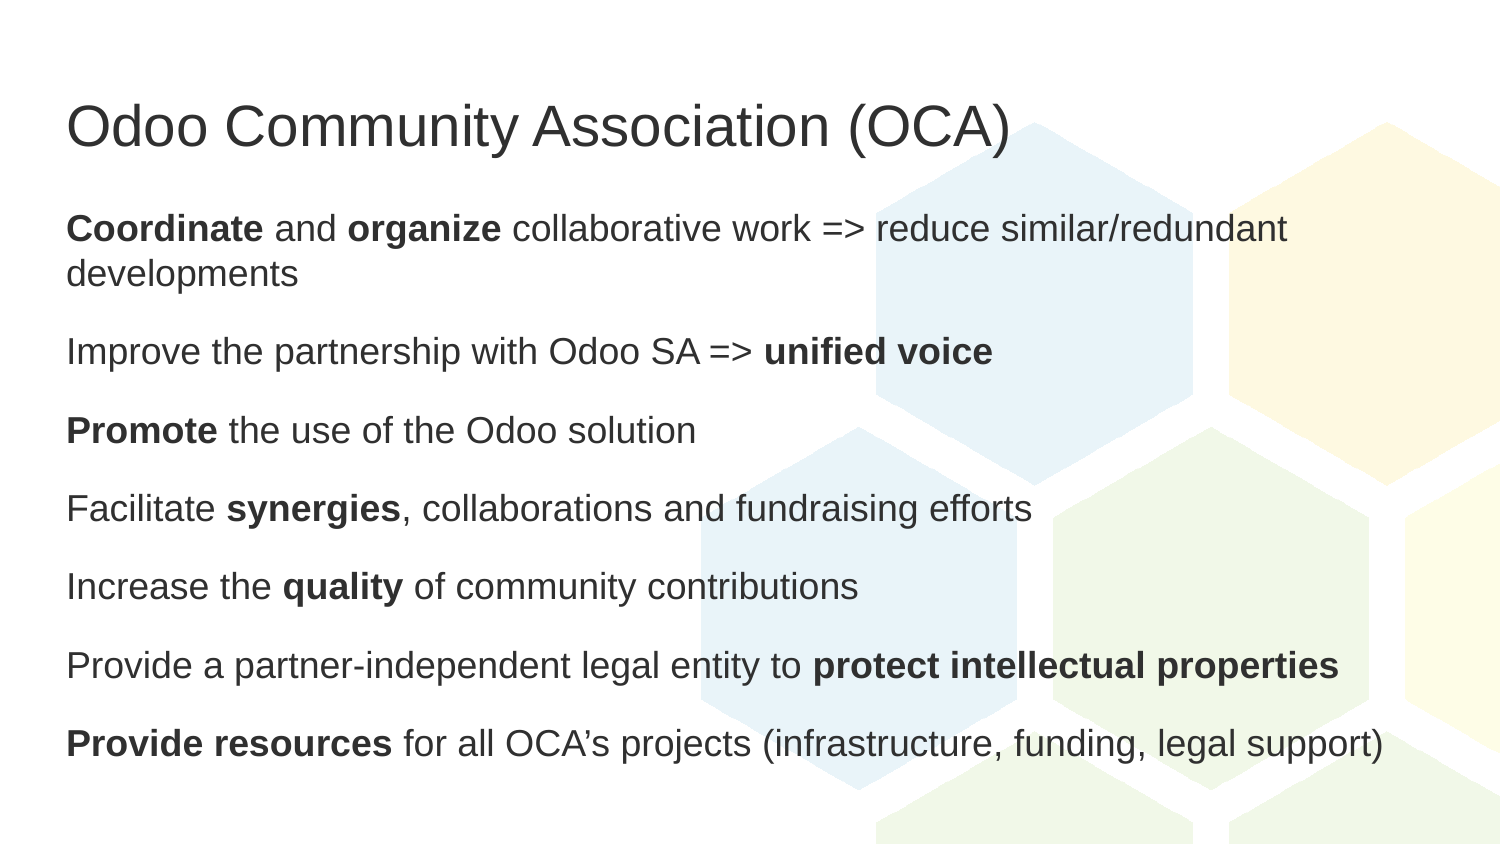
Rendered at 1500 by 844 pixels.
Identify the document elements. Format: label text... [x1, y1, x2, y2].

title Odoo Community Association (OCA) [51, 72, 1449, 167]
picture [0, 0, 1500, 844]
list Coordinate and organize collaborative work => reduce similar/redundant developments Improve the partnership with Odoo SA => unified voice Promote the use of the Odoo solution Facilitate synergies, collaborations and fundraising efforts Increase the quality of community contributions Provide a partner-independent legal entity to protect intellectual properties Provide resources for all OCA’s projects (infrastructure, funding, legal support) [51, 189, 1411, 763]
